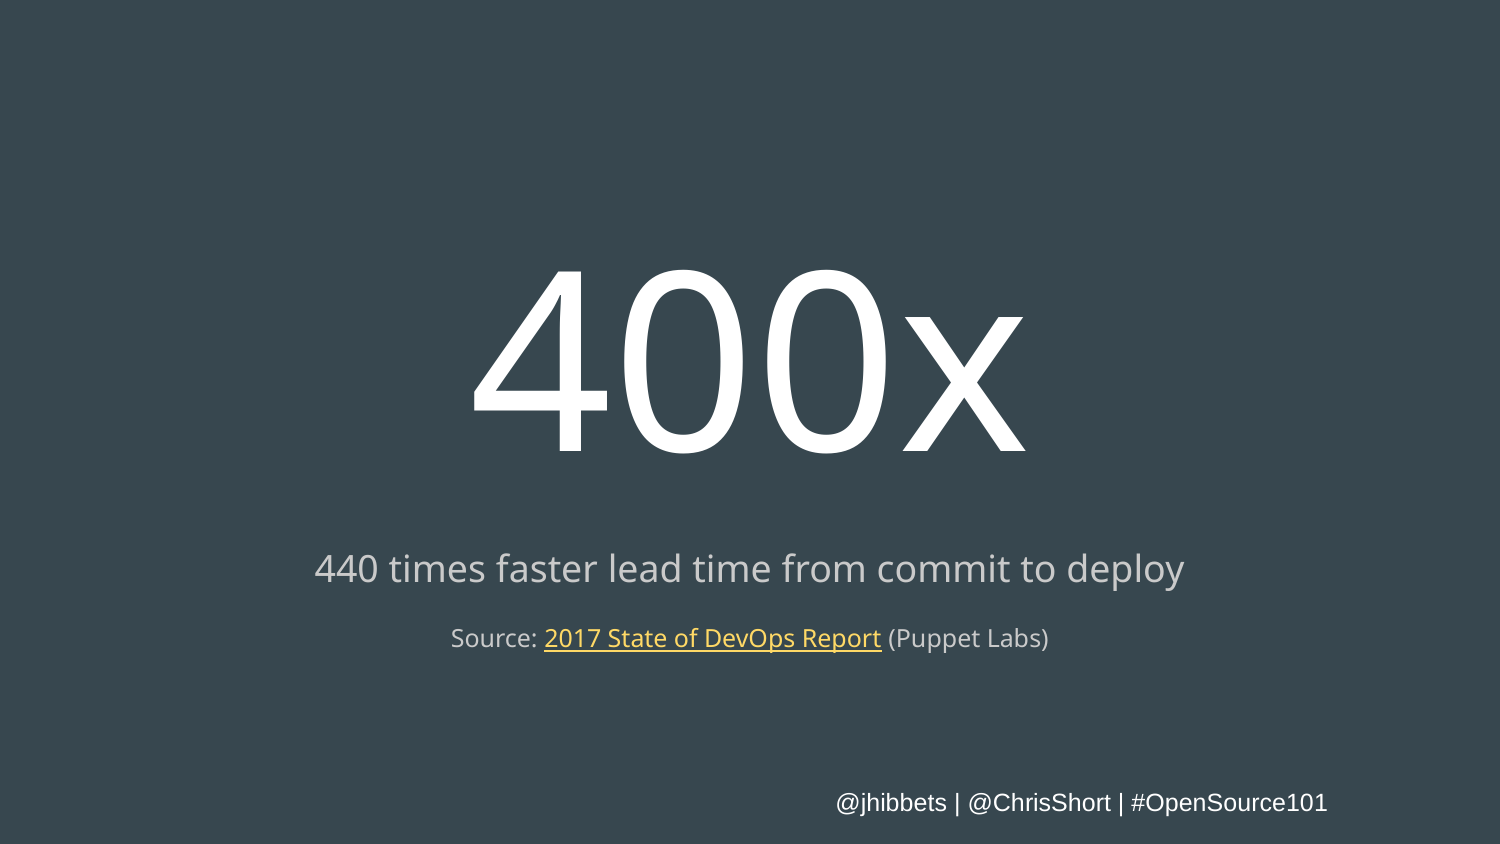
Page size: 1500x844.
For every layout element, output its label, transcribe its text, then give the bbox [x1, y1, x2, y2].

list 440 times faster lead time from commit to deploy Source: 2017 State of DevOps Report (Puppet Labs) [51, 529, 1449, 743]
title 400x [51, 205, 1449, 517]
